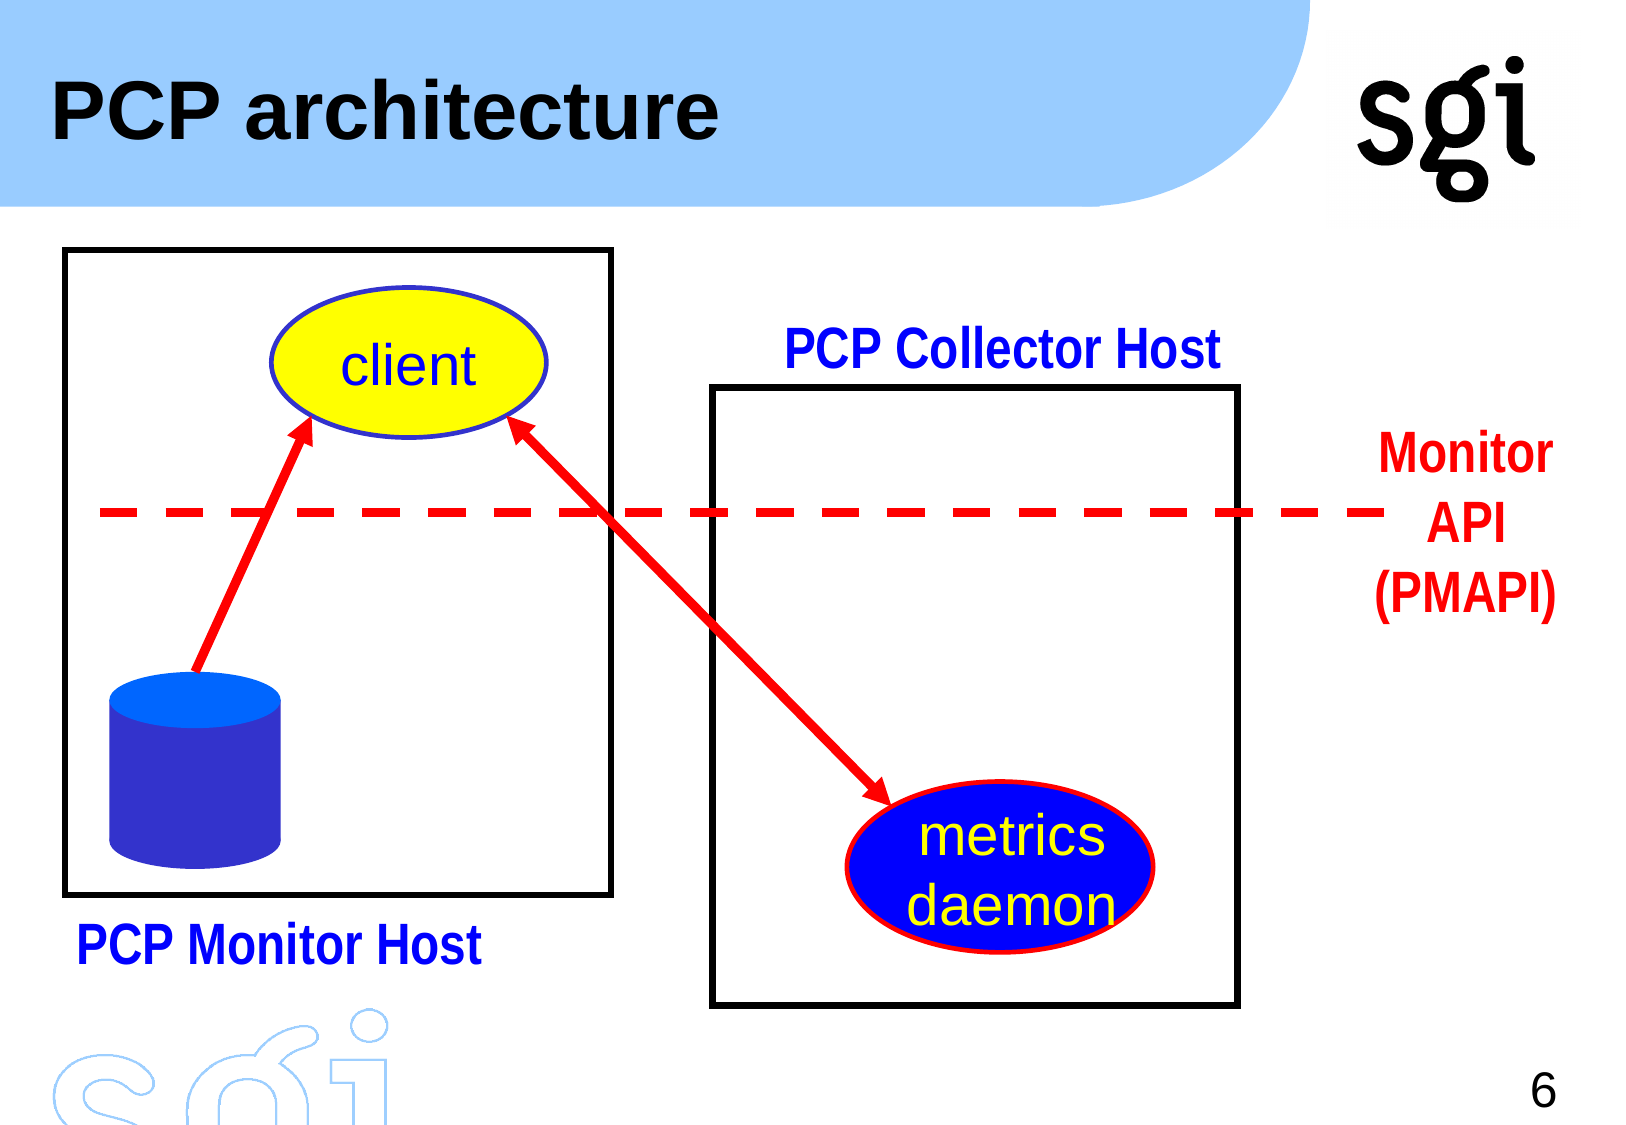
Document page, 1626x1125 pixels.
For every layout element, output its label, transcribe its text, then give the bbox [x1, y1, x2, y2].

text_box PCP Collector Host [769, 302, 1237, 388]
text_box PCP Monitor Host [61, 898, 498, 984]
text_box metrics daemon [846, 781, 1154, 953]
text_box client [271, 287, 547, 438]
title PCP architecture [36, 33, 1318, 199]
text_box [65, 249, 612, 896]
text_box Monitor API (PMAPI) [1360, 406, 1573, 632]
text_box [712, 387, 1238, 1006]
